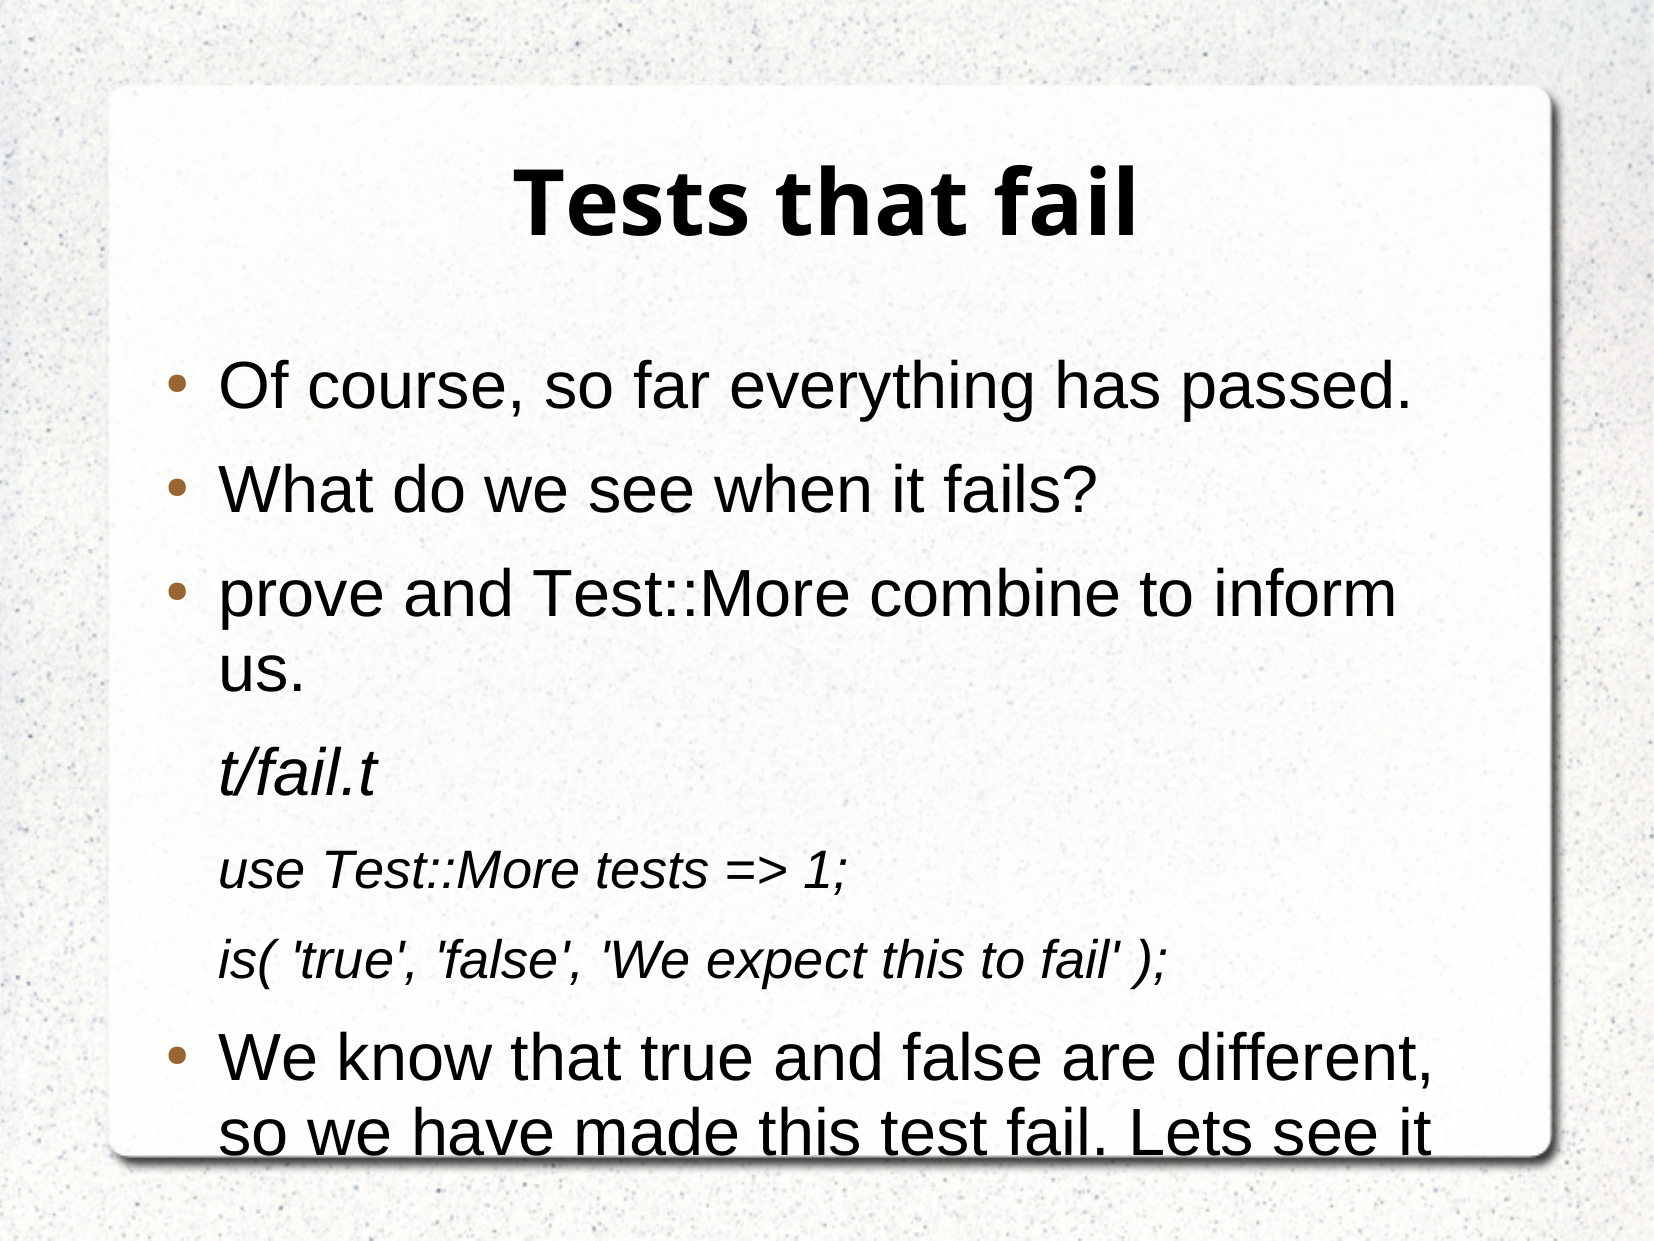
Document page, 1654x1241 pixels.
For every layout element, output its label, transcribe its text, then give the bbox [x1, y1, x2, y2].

list Of course, so far everything has passed. What do we see when it fails? prove and Test::More combine to inform us. t/fail.t use Test::More tests => 1; is( 'true', 'false', 'We expect this to fail' ); We know that true and false are different, so we have made this test fail. Lets see it [147, 347, 1506, 1094]
title Tests that fail [118, 96, 1536, 304]
picture [0, 0, 1654, 1241]
